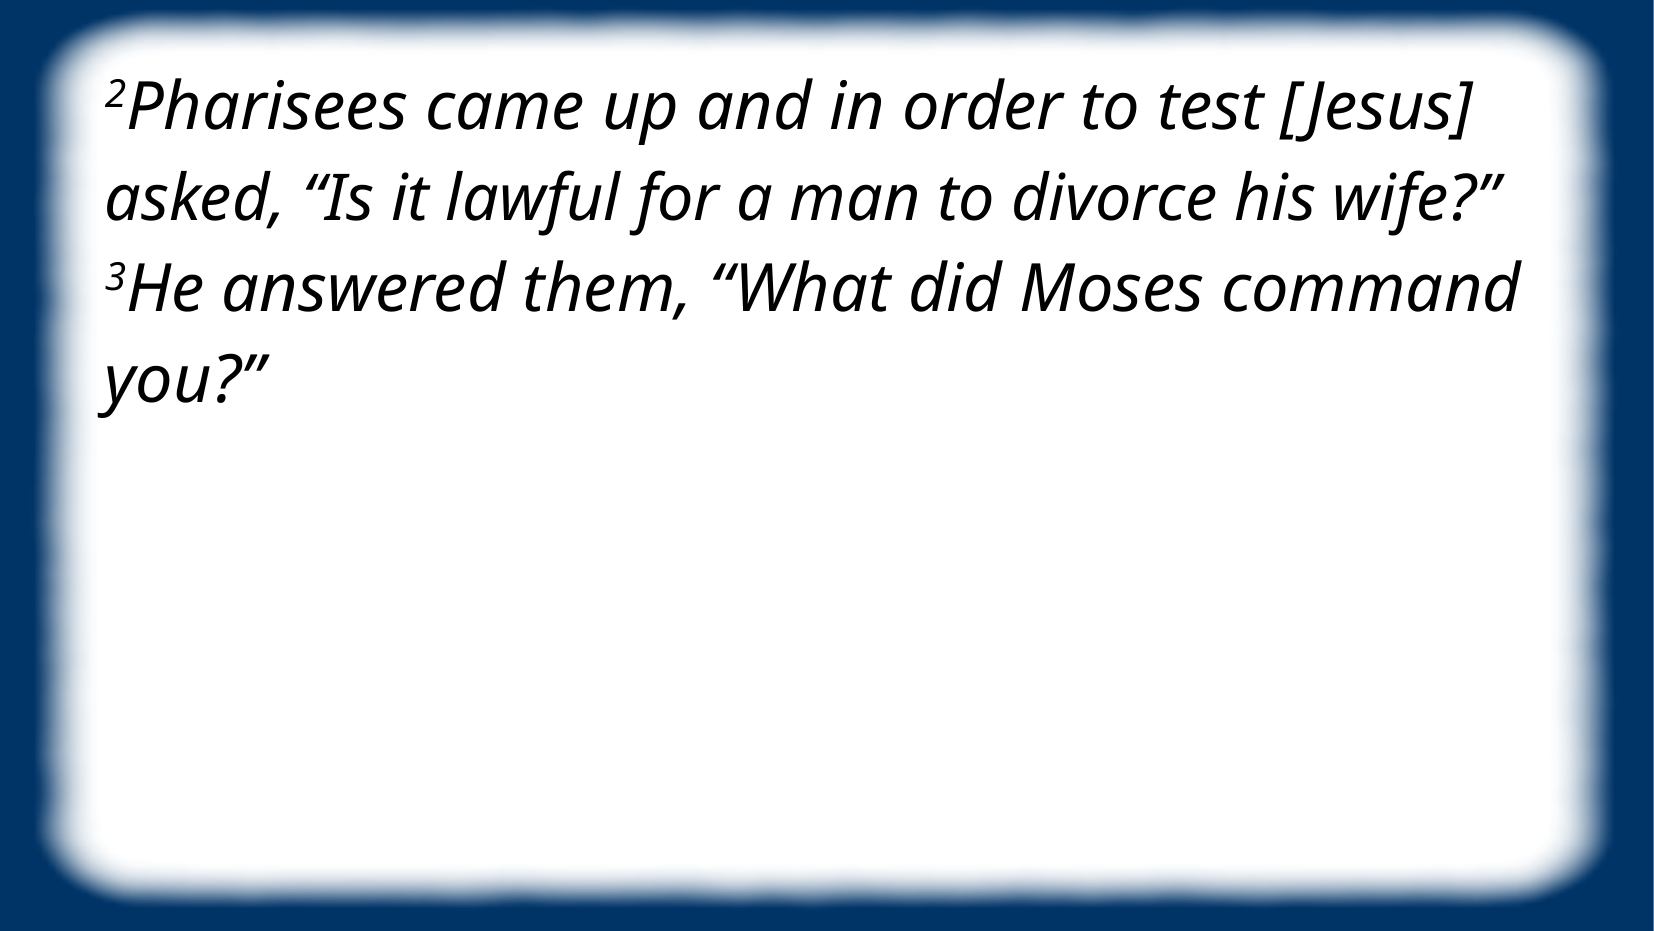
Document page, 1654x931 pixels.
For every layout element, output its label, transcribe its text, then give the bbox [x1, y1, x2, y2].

picture [0, 0, 1654, 931]
text_box 2Pharisees came up and in order to test [Jesus] asked, “Is it lawful for a man to divorce his wife?” 3He answered them, “What did Moses command you?” [90, 51, 1576, 436]
